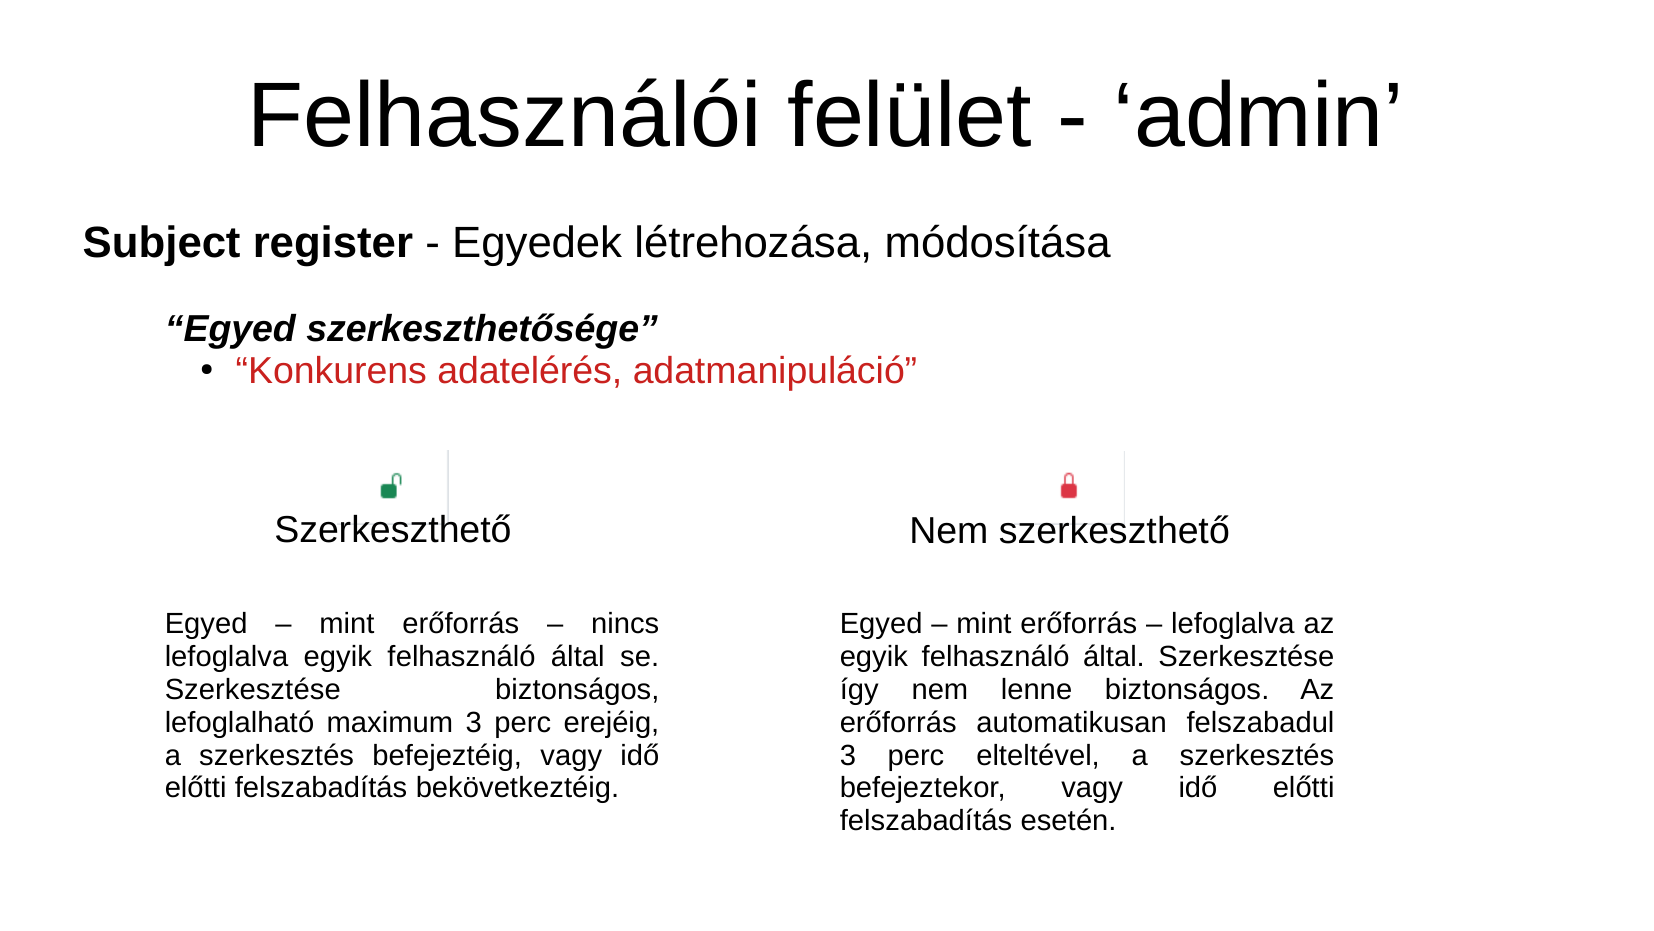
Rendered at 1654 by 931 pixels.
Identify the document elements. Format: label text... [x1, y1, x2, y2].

text_box “Egyed szerkeszthetősége” “Konkurens adatelérés, adatmanipuláció” [150, 300, 1388, 441]
text_box Egyed – mint erőforrás – nincs lefoglalva egyik felhasználó által se. Szerkesztése biztonságos, lefoglalható maximum 3 perc erejéig, a szerkesztés befejeztéig, vagy idő előtti felszabadítás bekövetkeztéig. [150, 600, 676, 826]
picture [337, 450, 449, 526]
list Subject register - Egyedek létrehozása, módosítása [82, 217, 1571, 301]
title Felhasználói felület - ‘admin’ [82, 37, 1571, 193]
text_box Egyed – mint erőforrás – lefoglalva az egyik felhasználó által. Szerkesztése így nem lenne biztonságos. Az erőforrás automatikusan felszabadul 3 perc elteltével, a szerkesztés befejeztekor, vagy idő előtti felszabadítás esetén. [825, 600, 1351, 845]
picture [1014, 451, 1126, 526]
